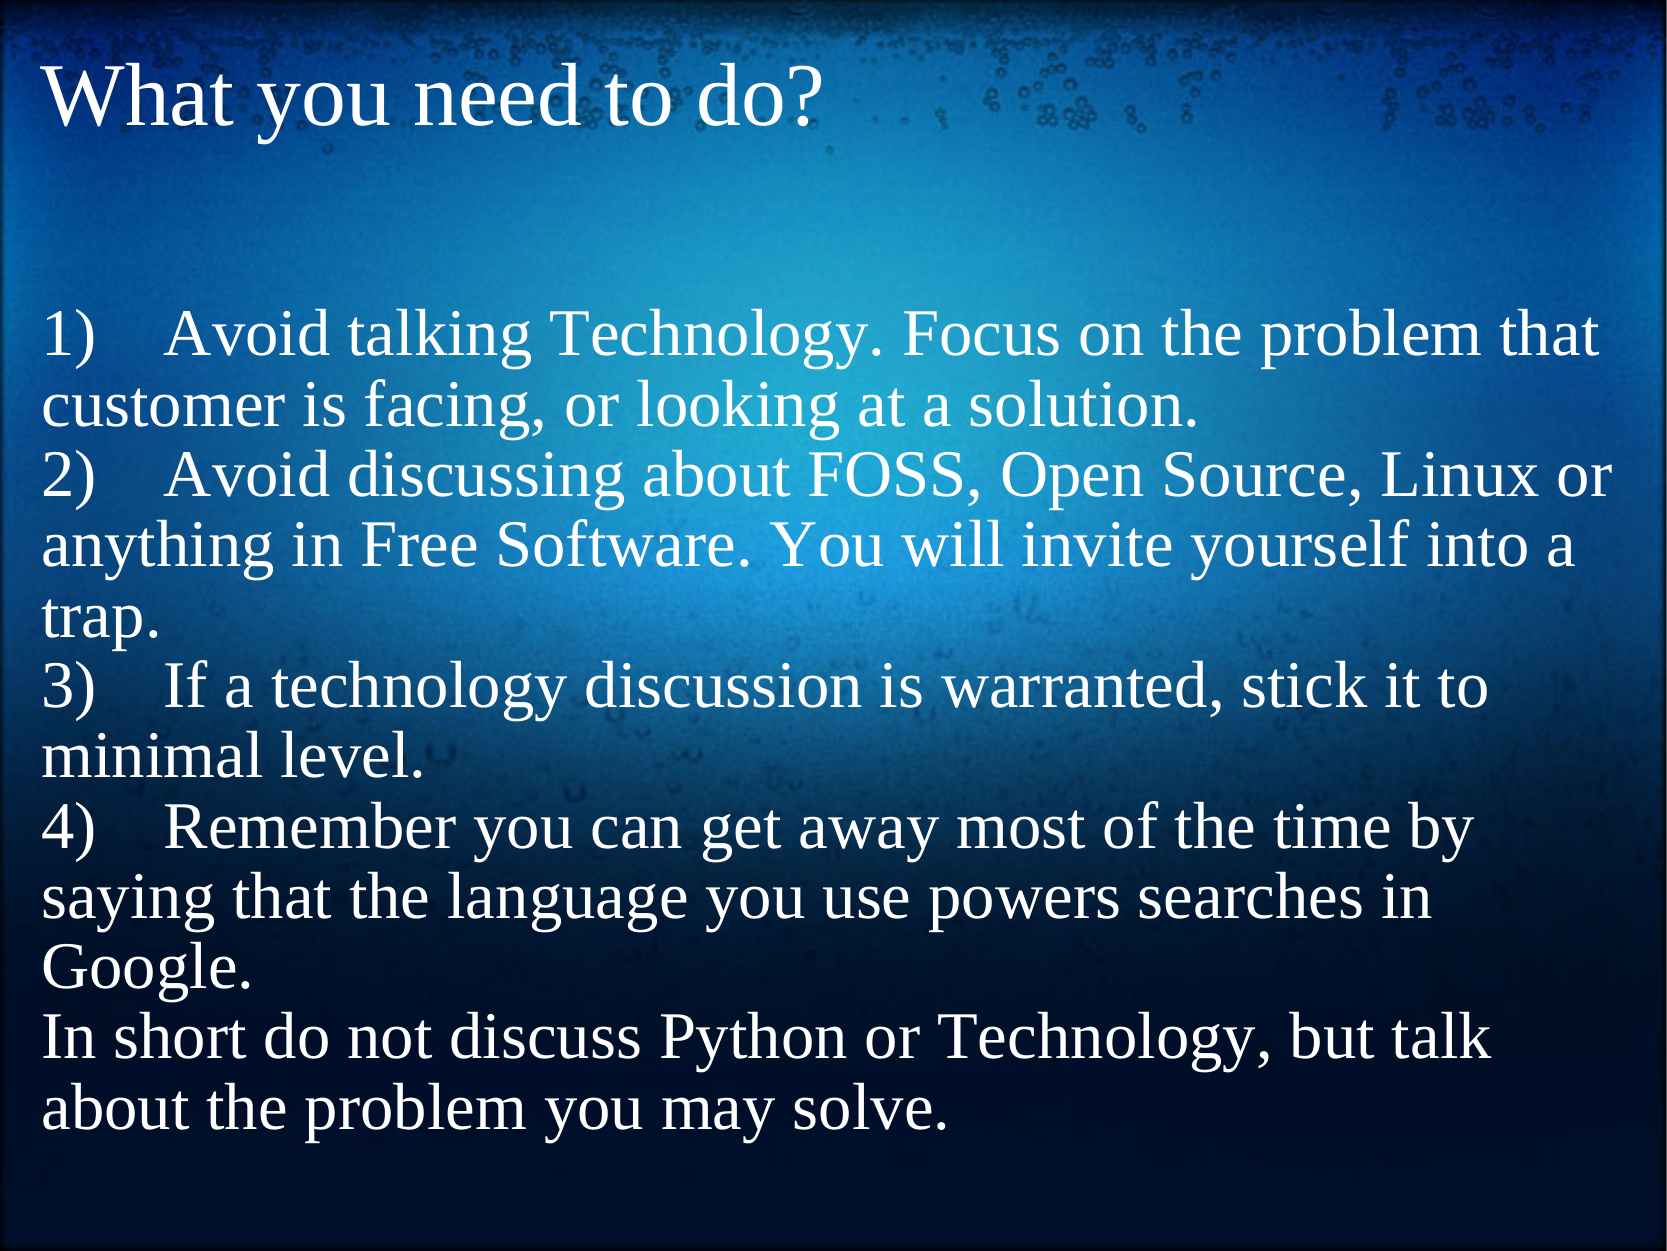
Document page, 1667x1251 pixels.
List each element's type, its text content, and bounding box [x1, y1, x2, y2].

list 1) Avoid talking Technology. Focus on the problem that customer is facing, or looking at a solution. 2) Avoid discussing about FOSS, Open Source, Linux or anything in Free Software. You will invite yourself into a trap. 3) If a technology discussion is warranted, stick it to minimal level. 4) Remember you can get away most of the time by saying that the language you use powers searches in Google. In short do not discuss Python or Technology, but talk about the problem you may solve. [41, 299, 1628, 1251]
title What you need to do? [40, 50, 1627, 201]
picture [0, 0, 1667, 1251]
